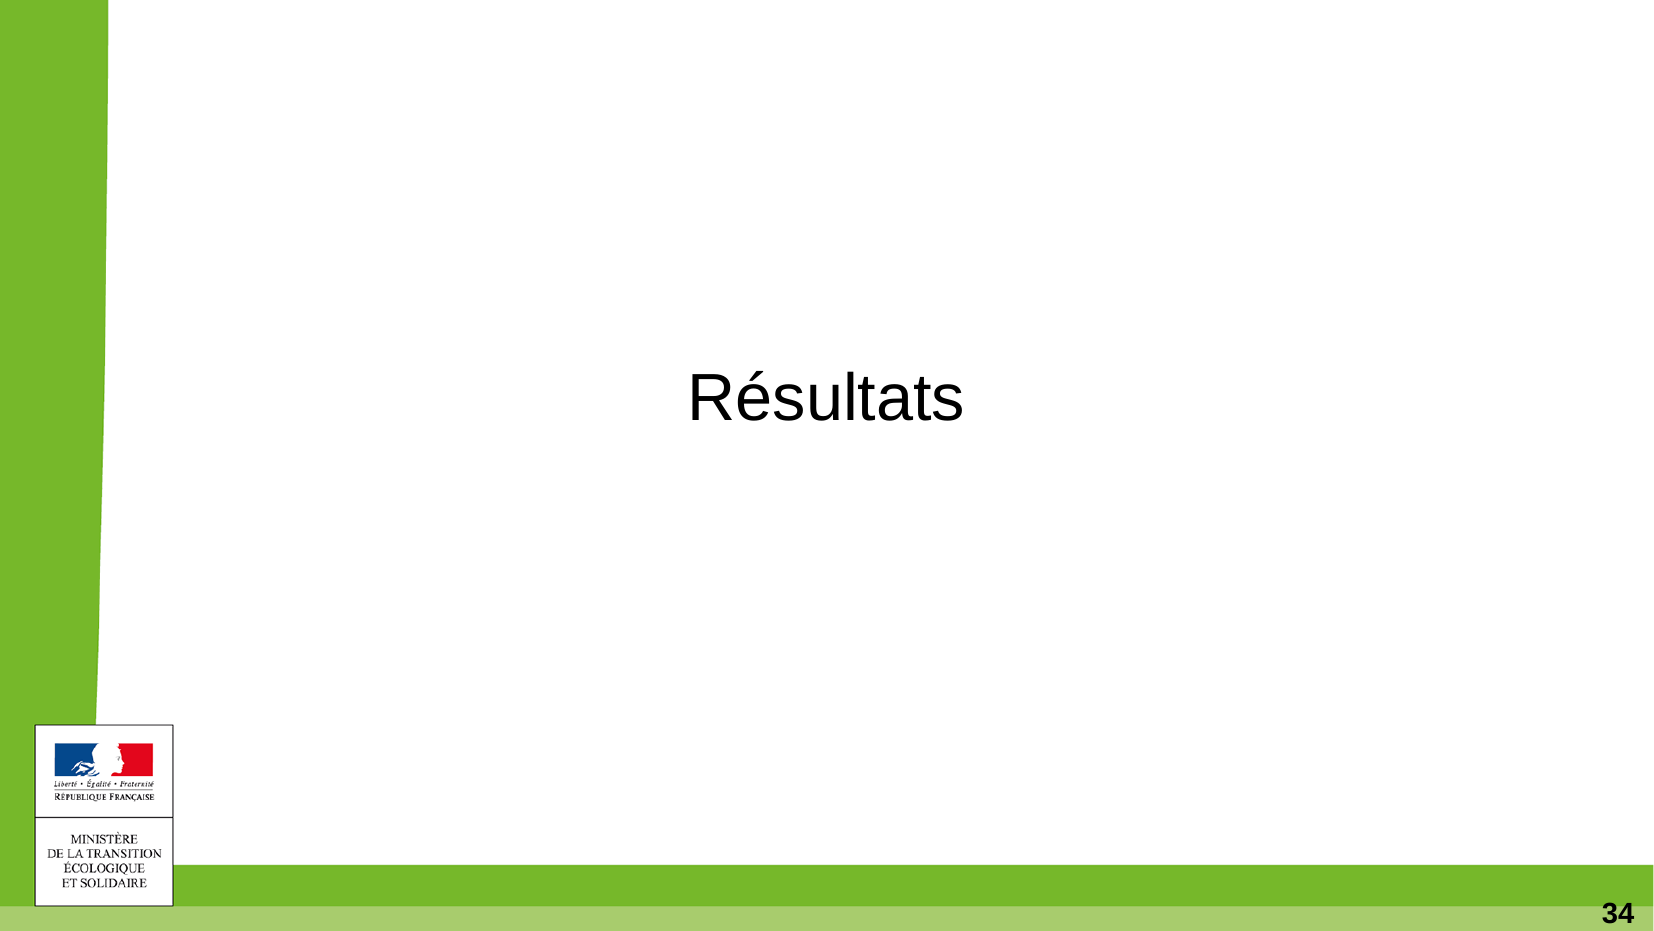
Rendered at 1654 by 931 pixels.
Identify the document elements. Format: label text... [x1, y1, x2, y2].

picture [0, 0, 1654, 931]
subtitle Résultats [82, 37, 1571, 758]
